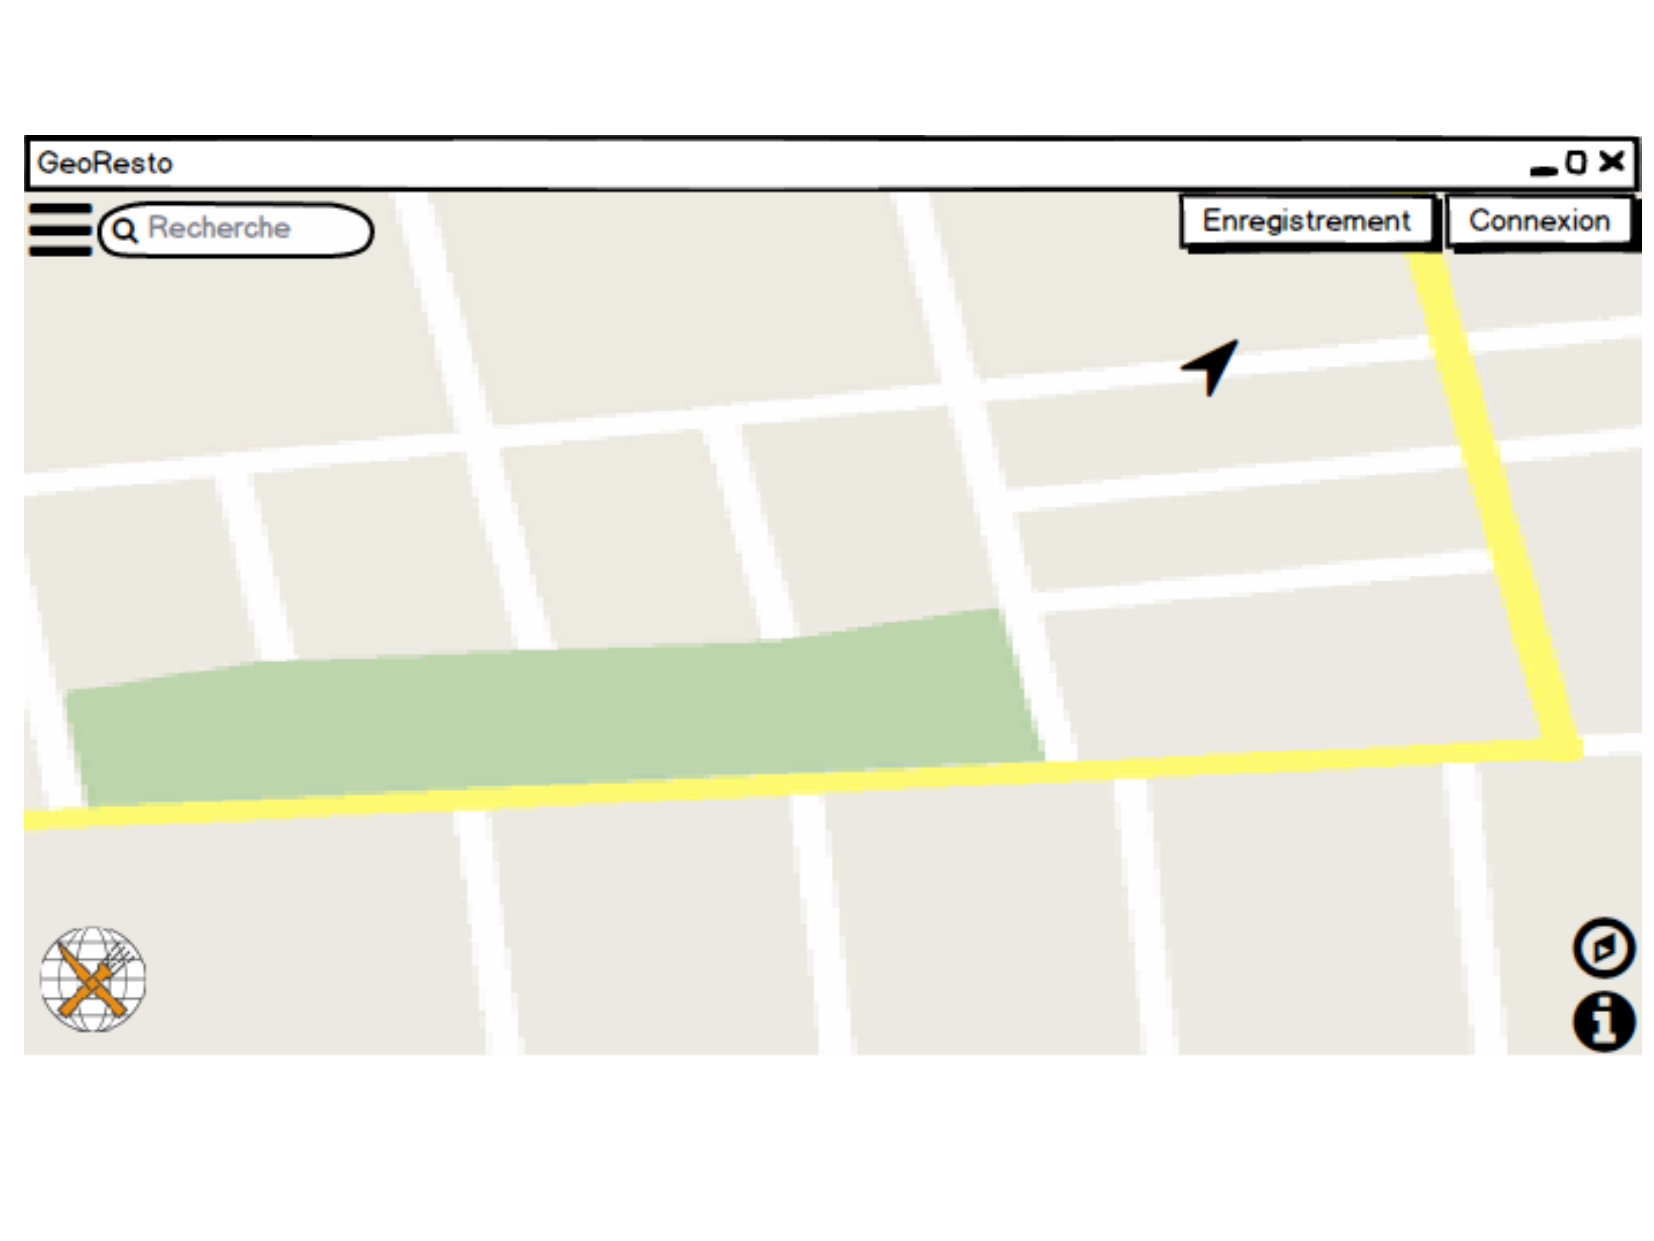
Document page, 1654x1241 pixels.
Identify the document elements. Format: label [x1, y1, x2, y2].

picture [24, 135, 1642, 1058]
